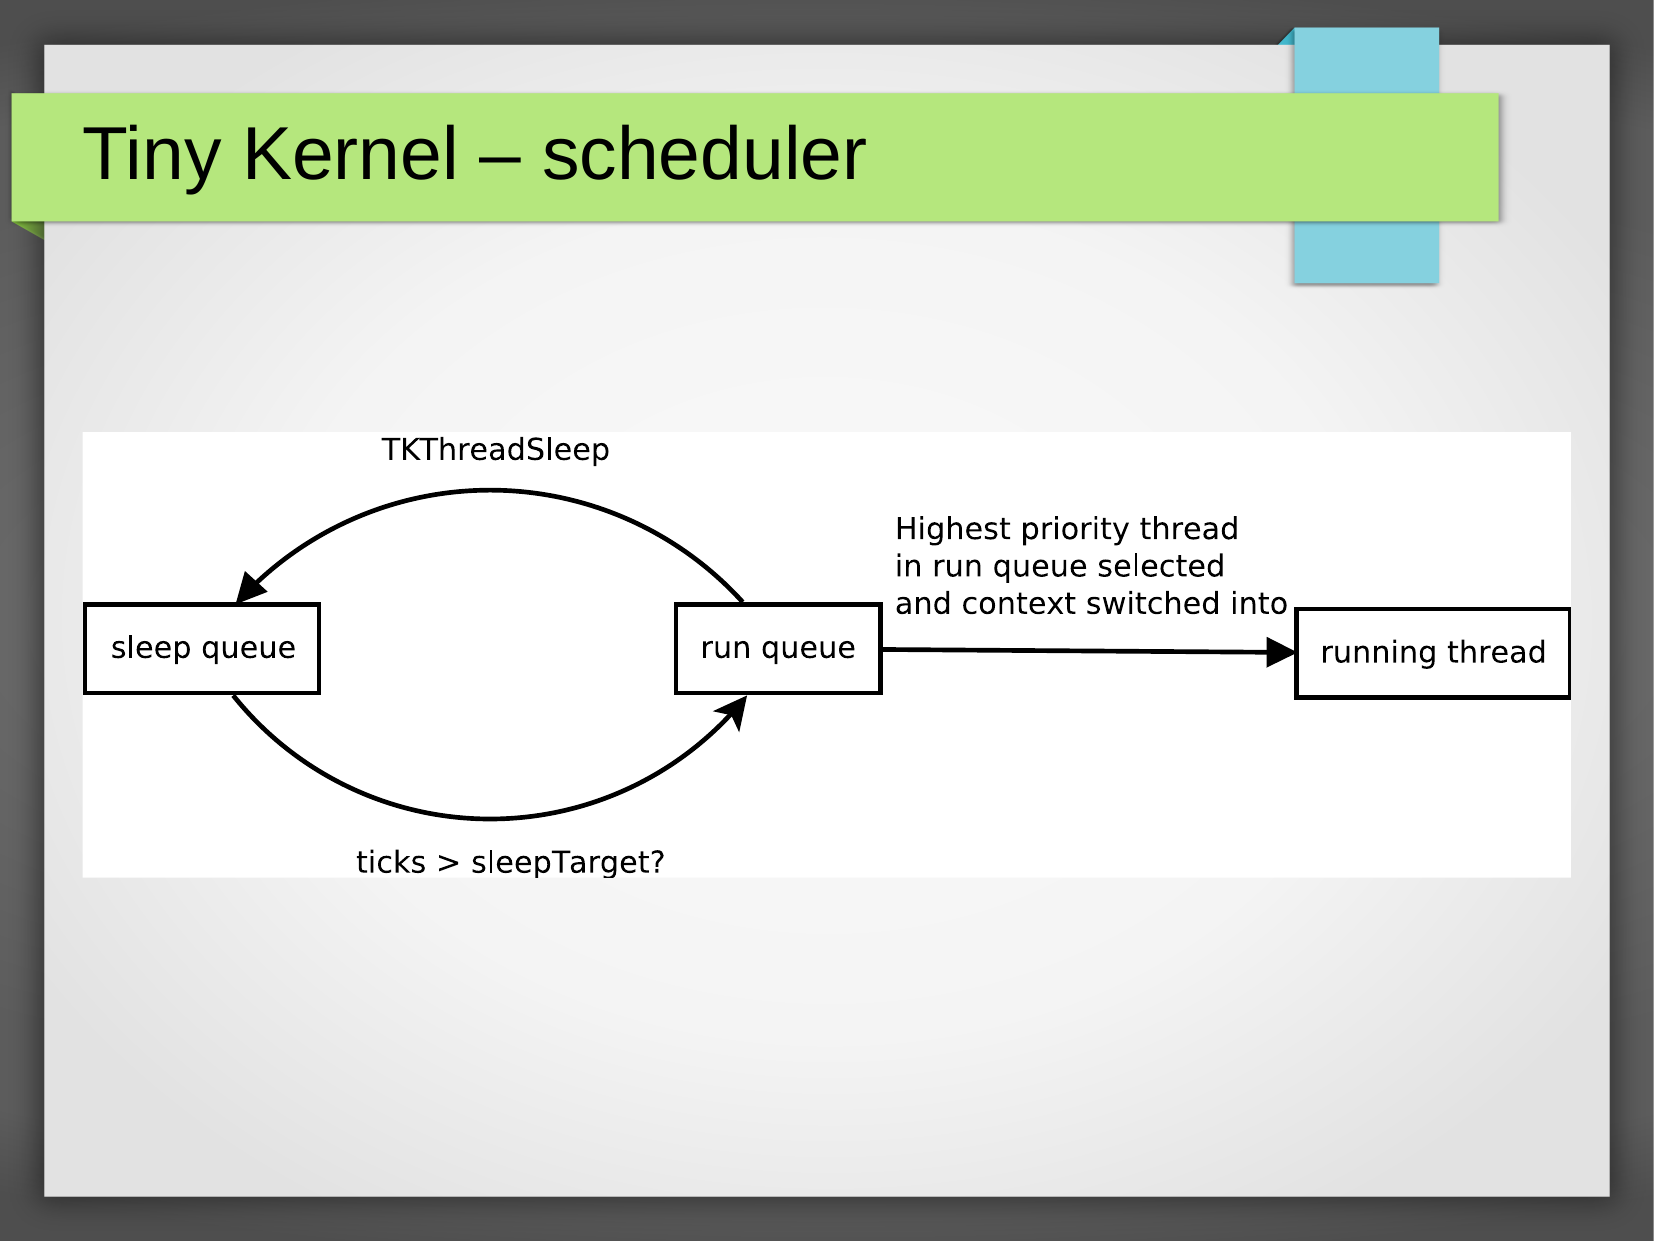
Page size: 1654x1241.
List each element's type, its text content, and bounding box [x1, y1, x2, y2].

title Tiny Kernel – scheduler [82, 94, 1264, 213]
picture [0, 0, 1654, 1241]
